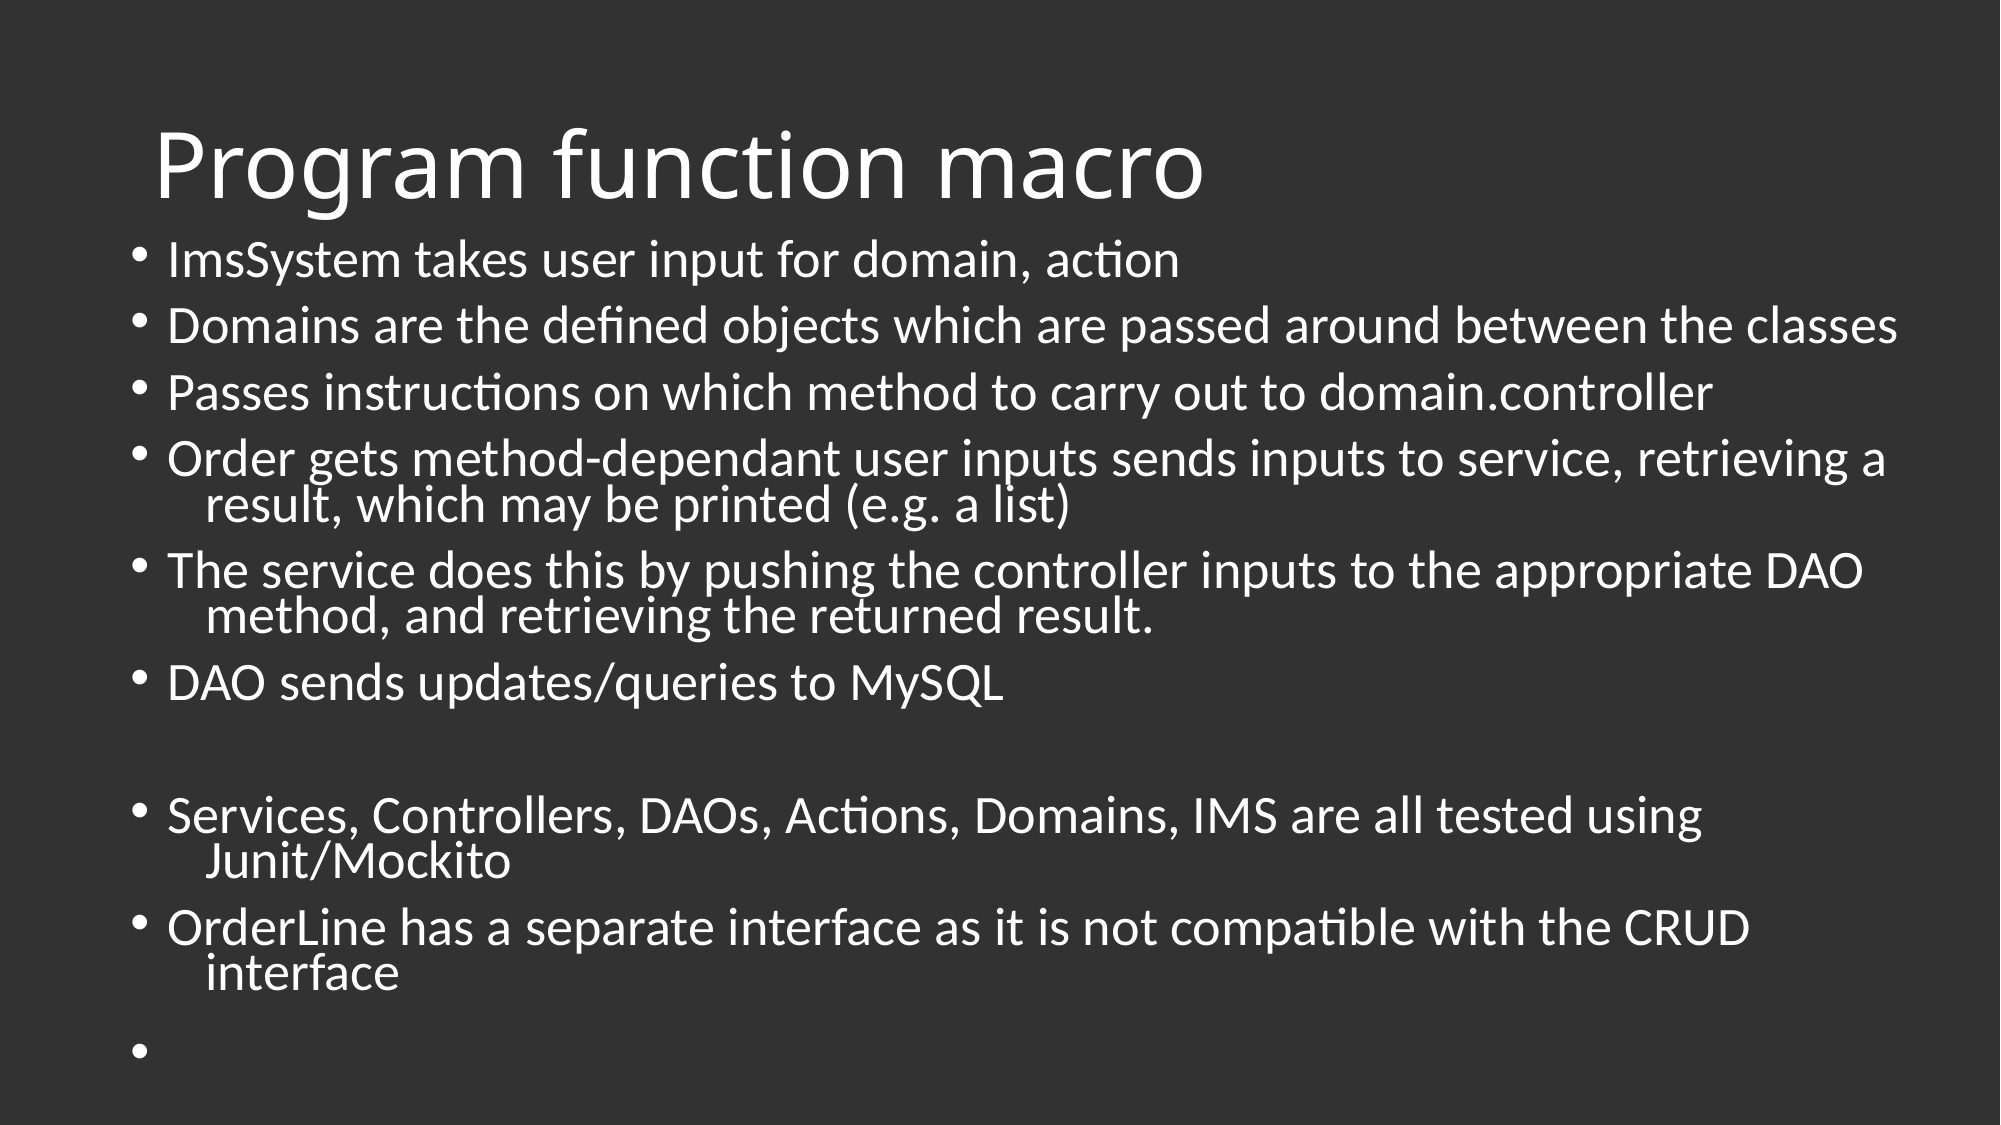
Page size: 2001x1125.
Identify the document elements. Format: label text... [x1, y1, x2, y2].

list ImsSystem takes user input for domain, action Domains are the defined objects which are passed around between the classes Passes instructions on which method to carry out to domain.controller Order gets method-dependant user inputs sends inputs to service, retrieving a result, which may be printed (e.g. a list) The service does this by pushing the controller inputs to the appropriate DAO method, and retrieving the returned result. DAO sends updates/queries to MySQL Services, Controllers, DAOs, Actions, Domains, IMS are all tested using Junit/Mockito OrderLine has a separate interface as it is not compatible with the CRUD interface [115, 233, 1947, 1049]
title Program function macro [137, 59, 1863, 233]
